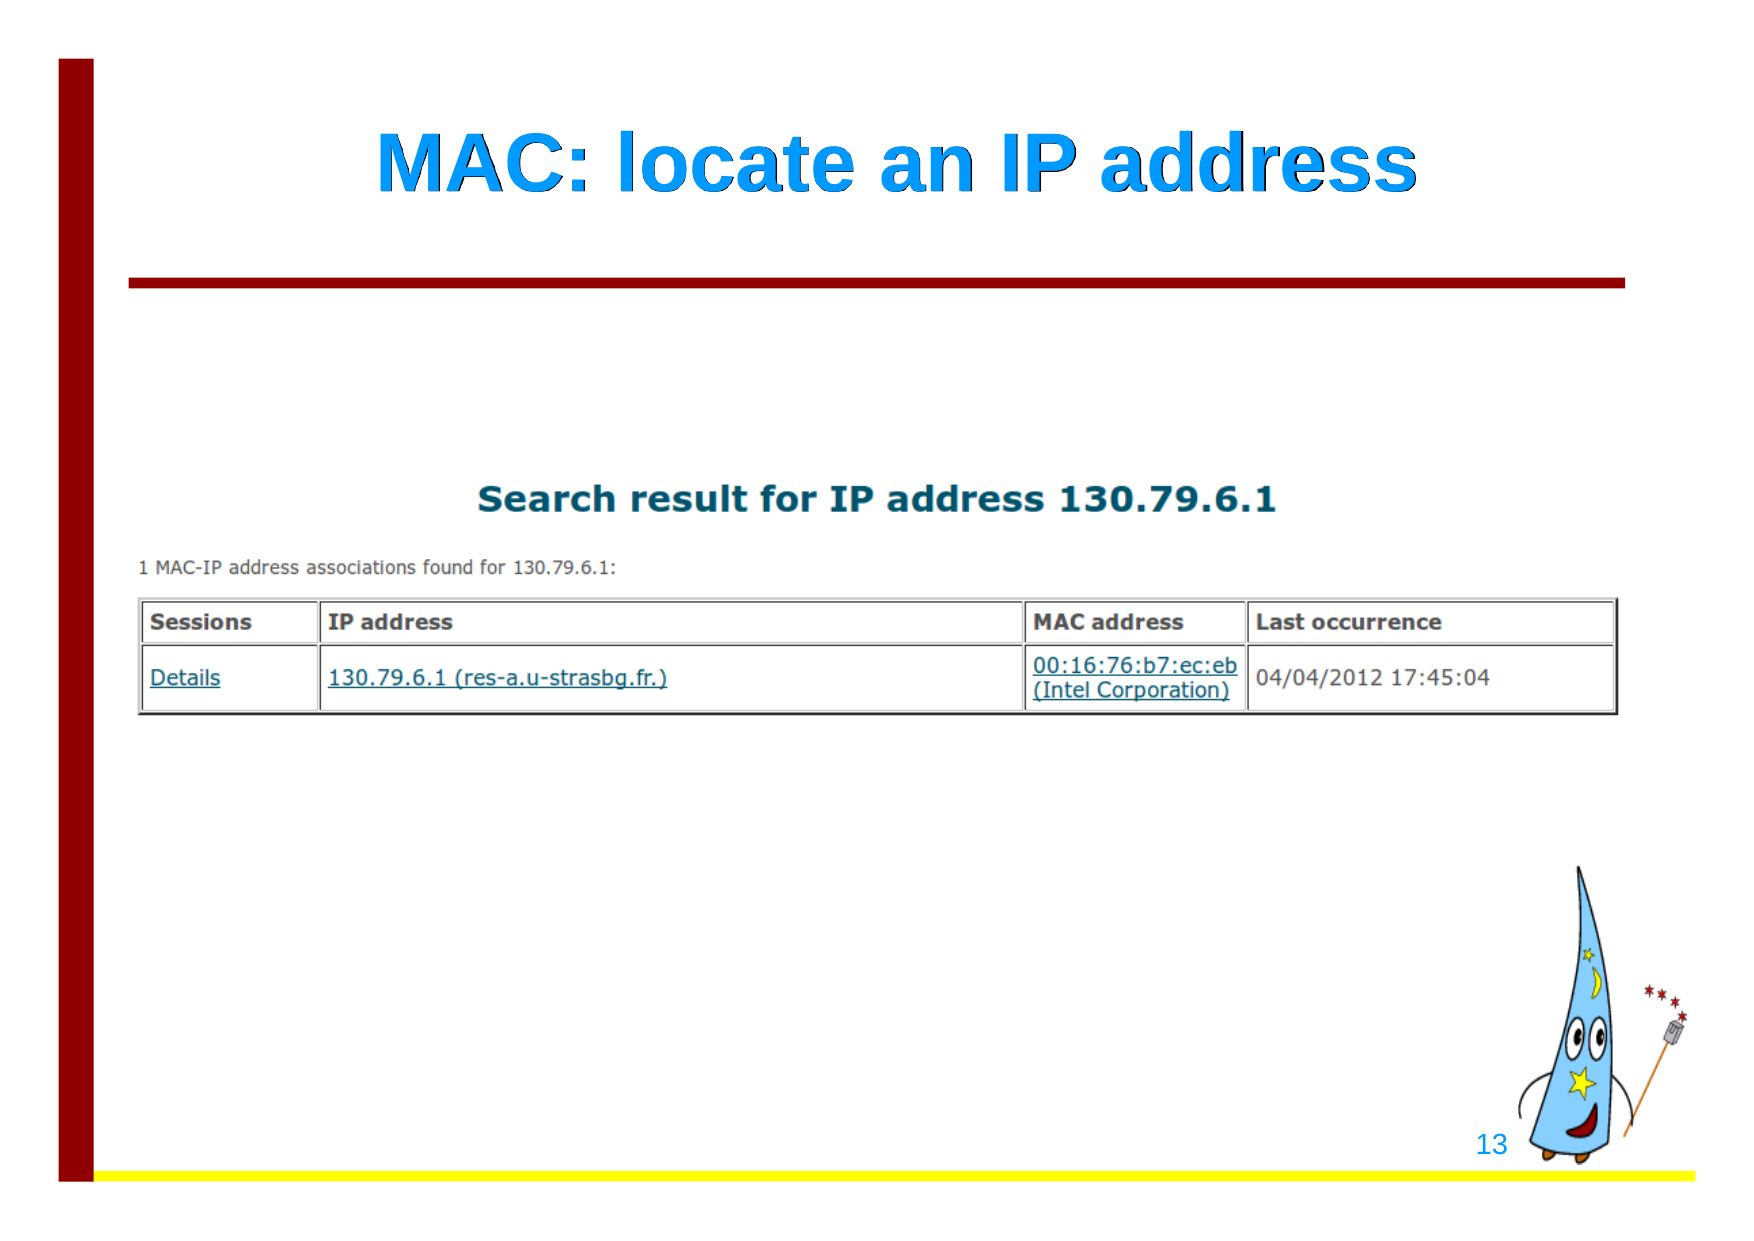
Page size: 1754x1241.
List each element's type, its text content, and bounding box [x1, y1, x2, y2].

picture [1518, 865, 1687, 1165]
title MAC: locate an IP address [152, 39, 1643, 287]
picture [131, 459, 1632, 752]
